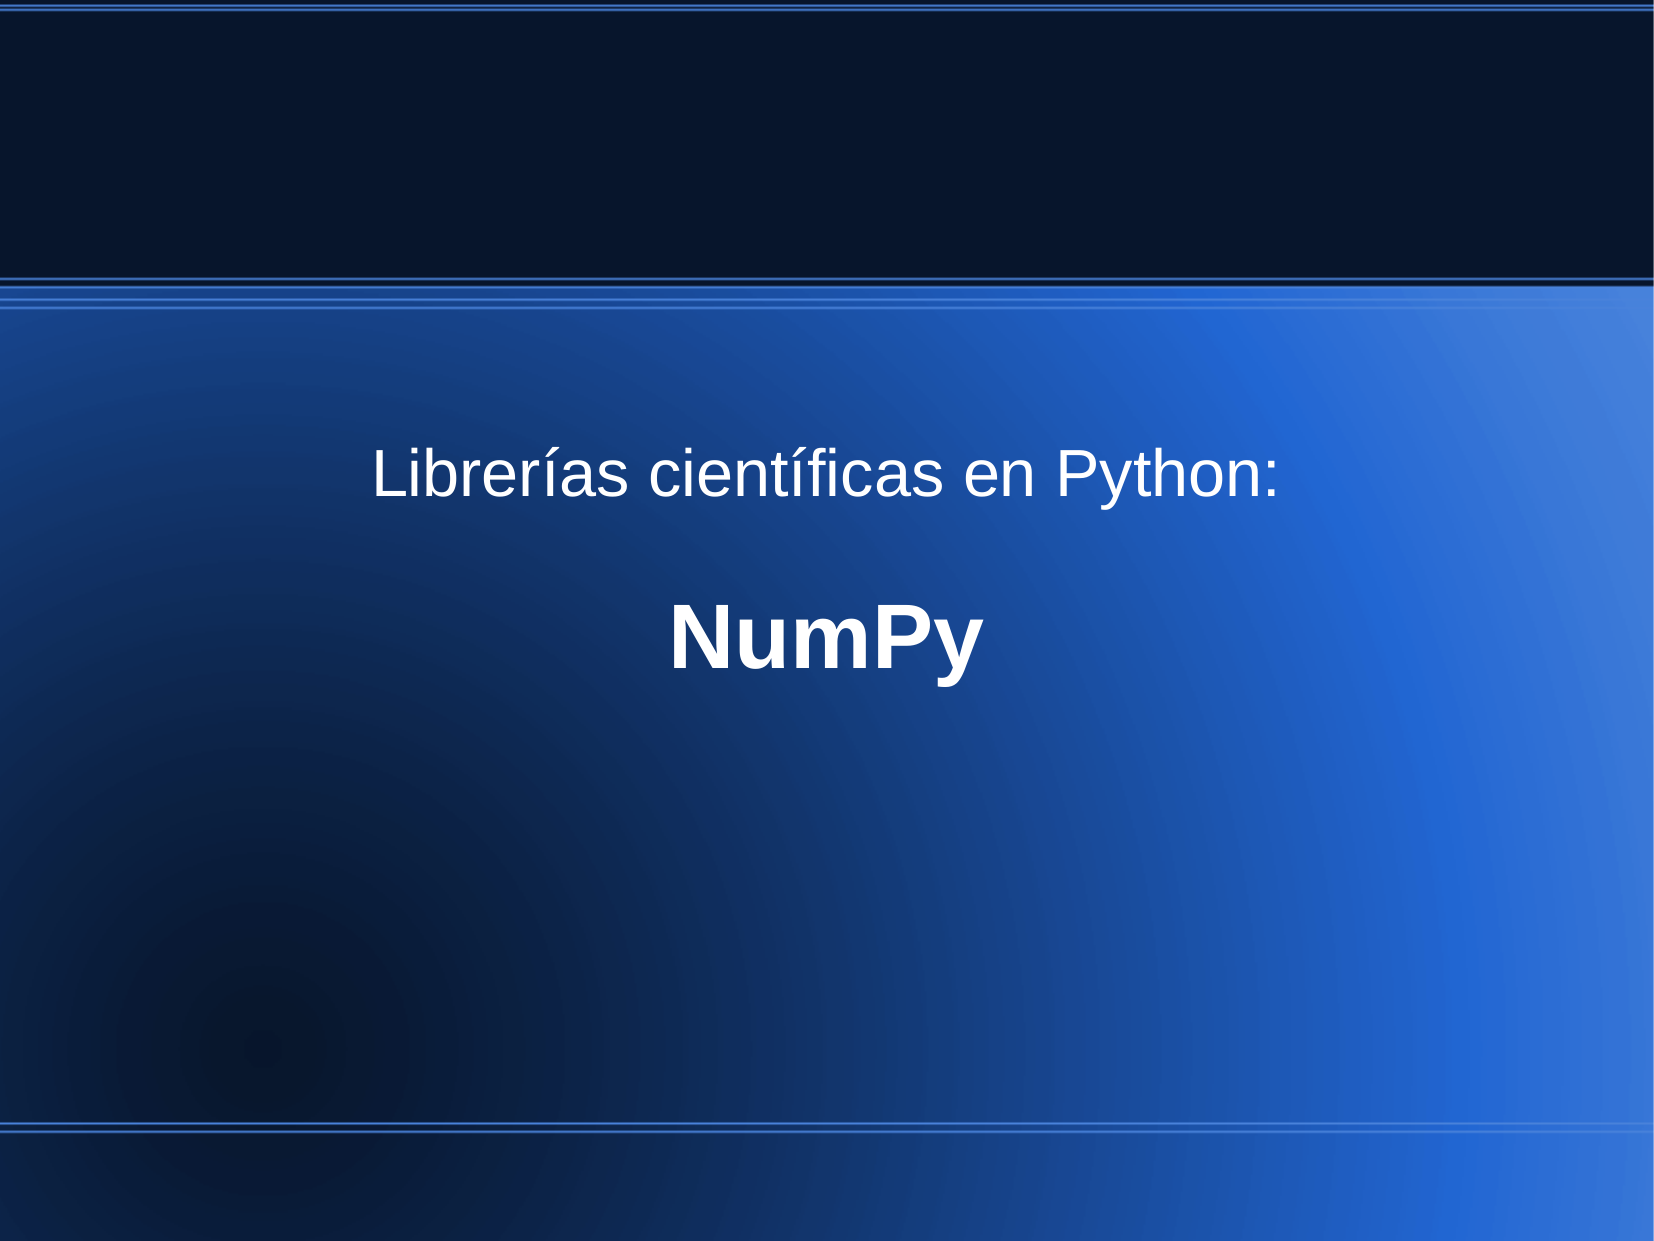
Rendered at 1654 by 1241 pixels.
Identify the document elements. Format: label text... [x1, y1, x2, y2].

picture [0, 0, 1654, 1241]
subtitle Librerías científicas en Python: NumPy [82, 49, 1571, 1075]
